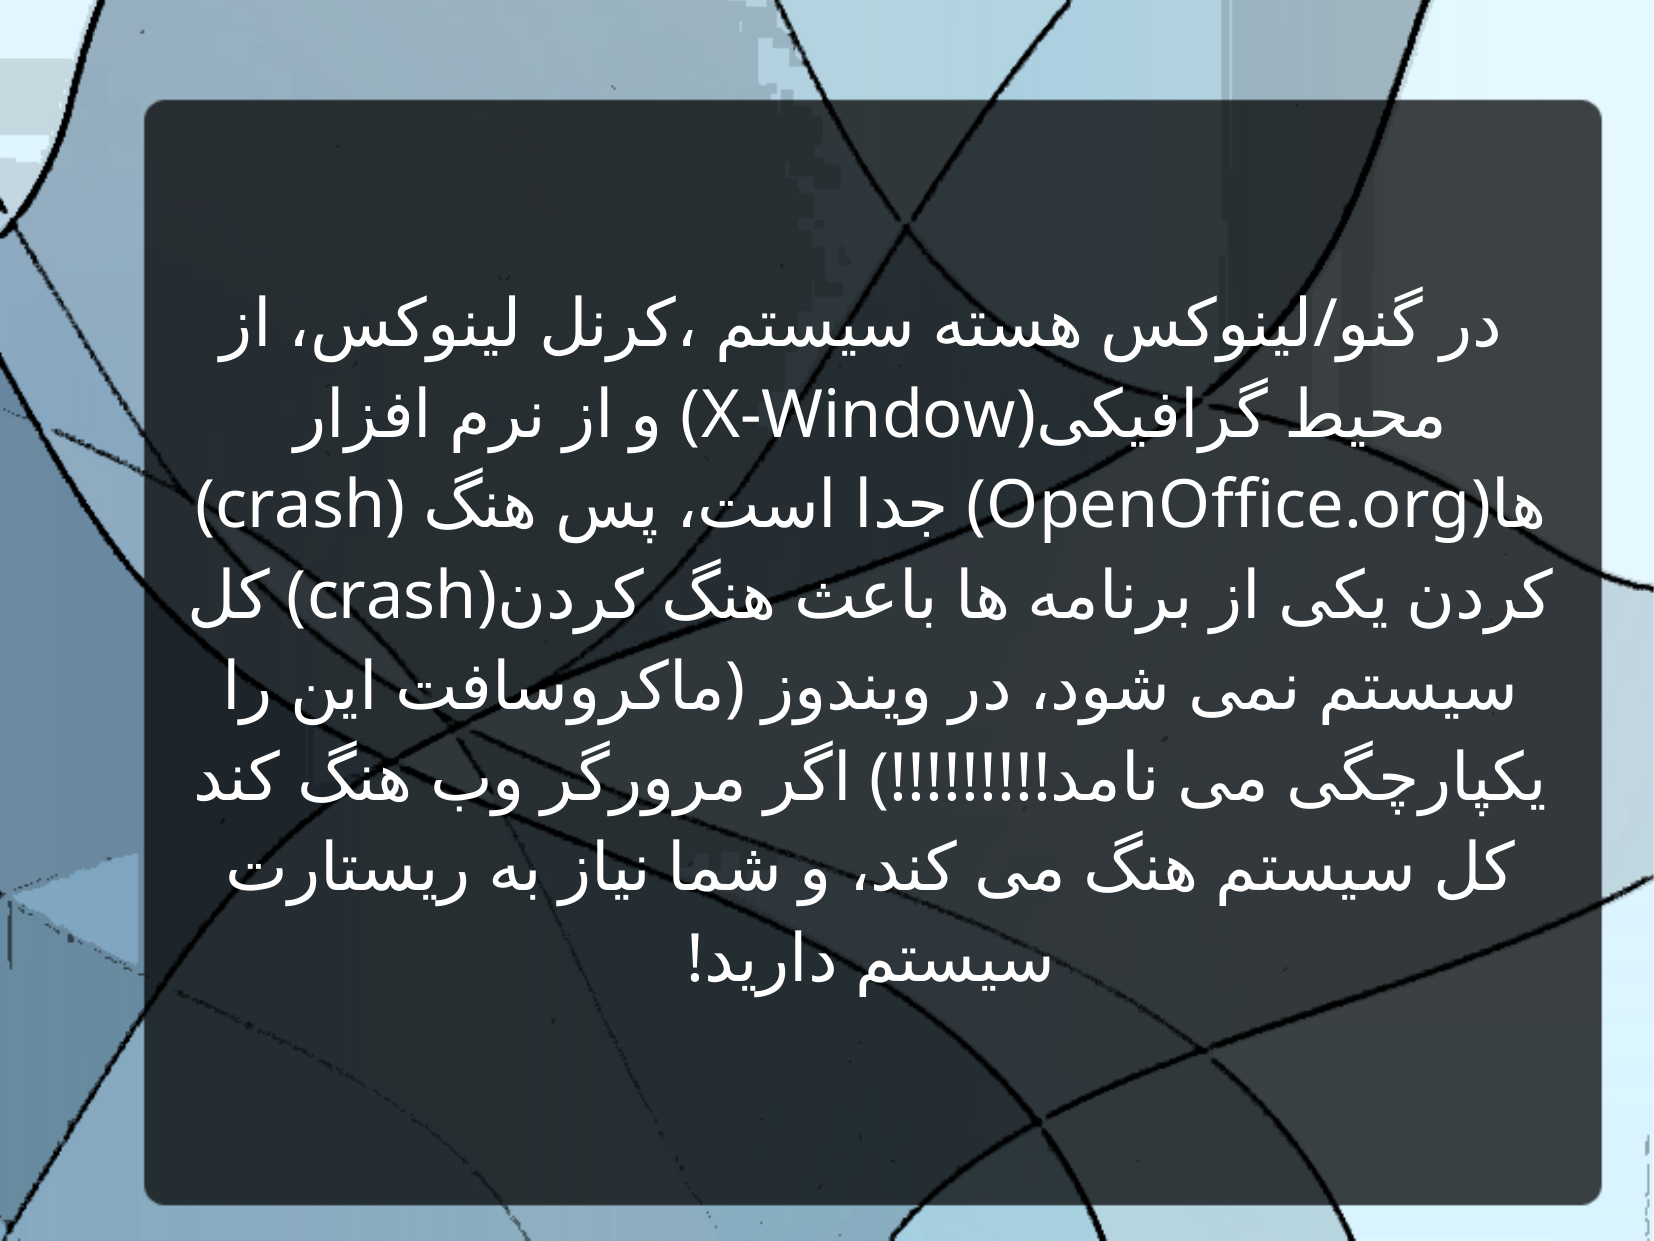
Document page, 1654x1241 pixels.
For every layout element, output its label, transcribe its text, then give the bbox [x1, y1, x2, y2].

subtitle در گنو/لینوکس هسته سیستم ،کرنل لینوکس، از محیط گرافیکی(X-Window) و از نرم افزار ها(OpenOffice.org) جدا است، پس هنگ (crash) کردن یکی از برنامه ها باعث هنگ کردن(crash) کل سیستم نمی شود، در ویندوز (ماکروسافت این را یکپارچگی می نامد!!!!!!!!!) اگر مرورگر وب هنگ کند کل سیستم هنگ می کند، و شما نیاز به ریستارت سیستم دارید! [159, 115, 1583, 1161]
picture [0, 0, 1654, 1241]
